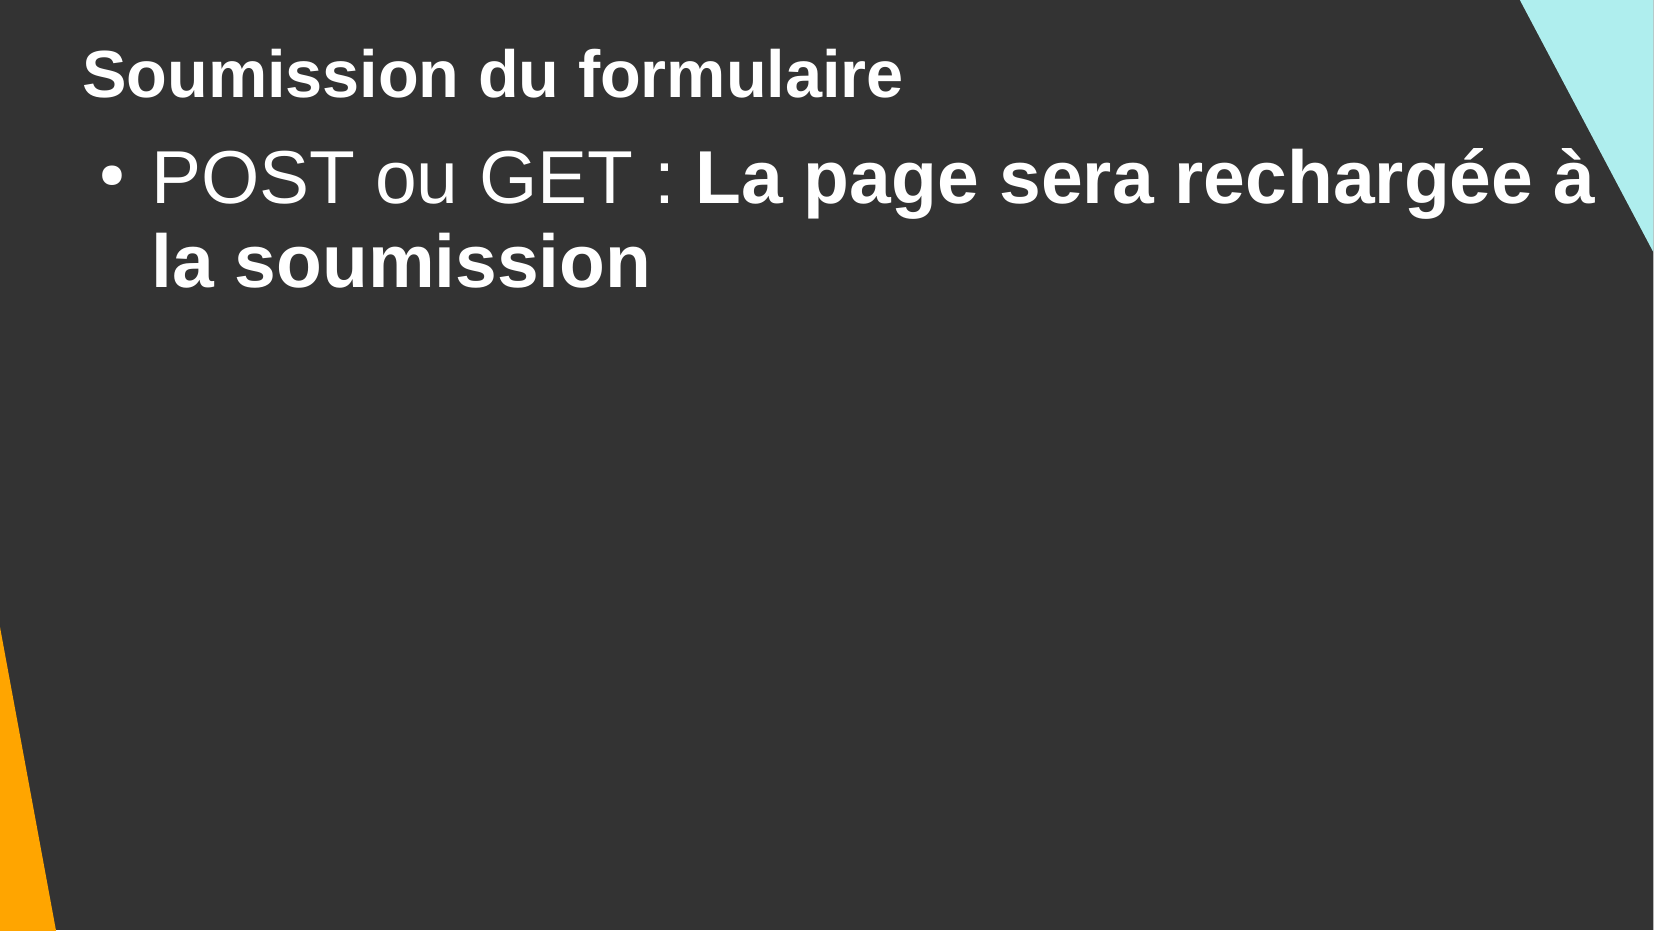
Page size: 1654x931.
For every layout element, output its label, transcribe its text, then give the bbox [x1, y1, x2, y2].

list POST ou GET : La page sera rechargée à la soumission [80, 135, 1605, 615]
title Soumission du formulaire [82, 37, 1571, 114]
text_box [0, 627, 57, 931]
text_box [1519, 0, 1654, 254]
